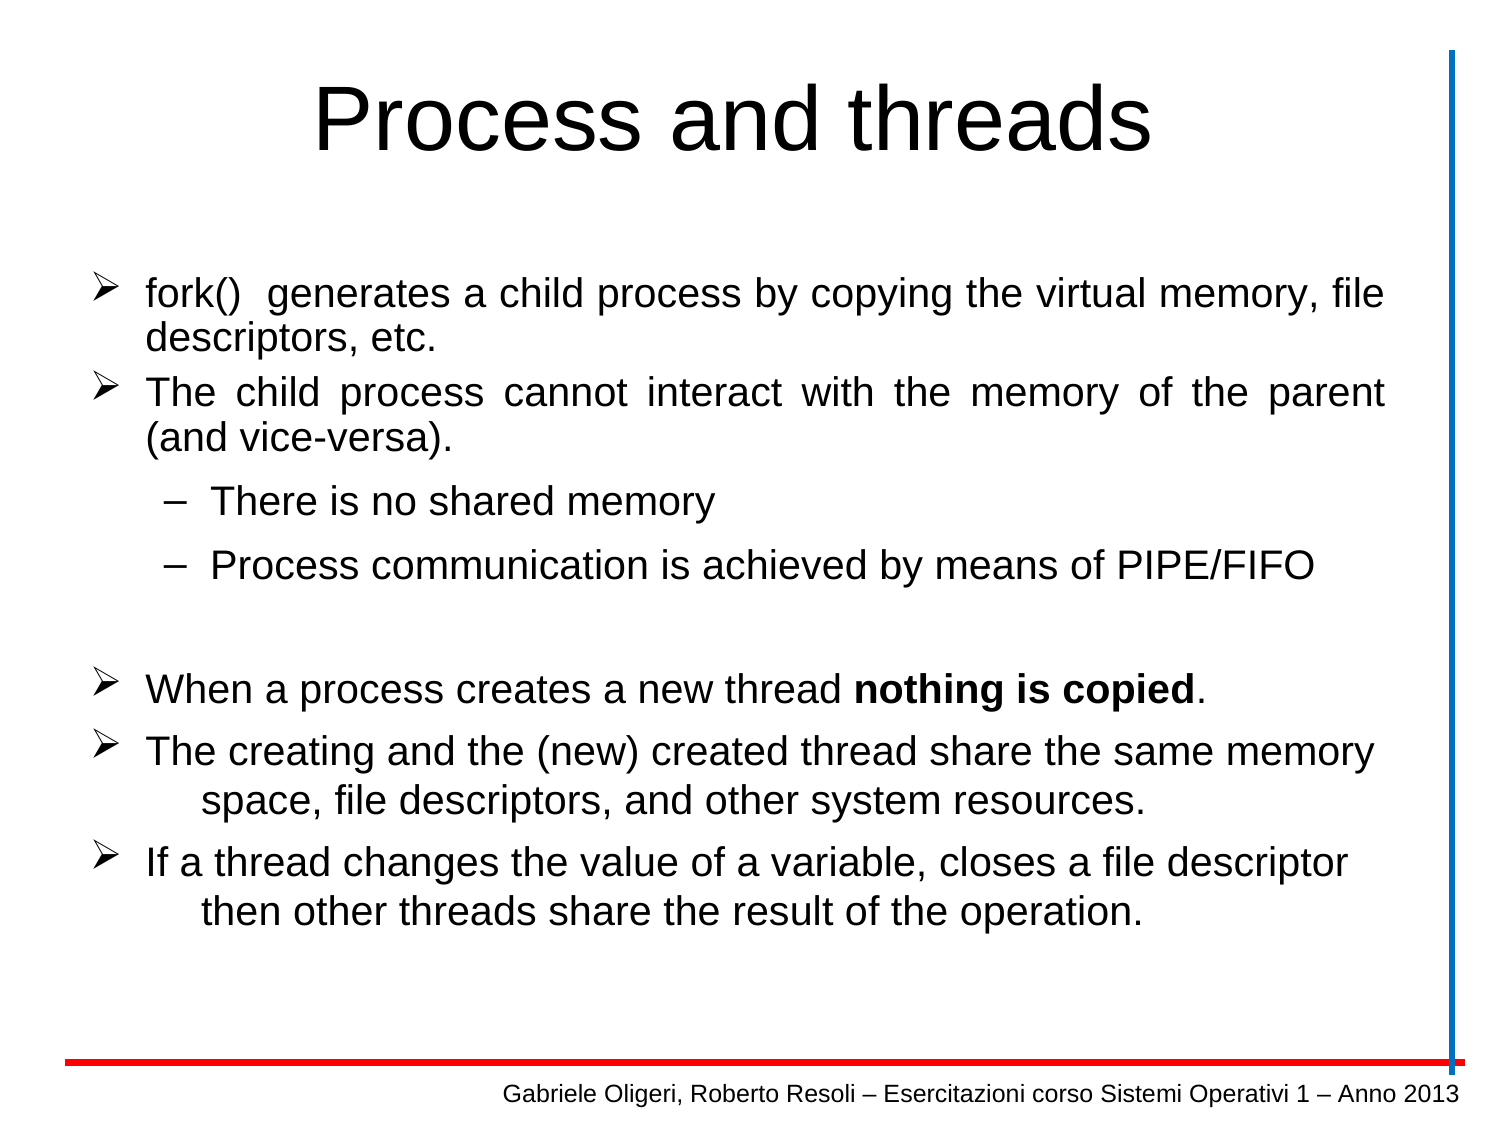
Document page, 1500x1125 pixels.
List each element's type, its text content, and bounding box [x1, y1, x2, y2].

title Process and threads [0, 49, 1468, 177]
list fork() generates a child process by copying the virtual memory, file descriptors, etc. The child process cannot interact with the memory of the parent (and vice-versa). There is no shared memory Process communication is achieved by means of PIPE/FIFO When a process creates a new thread nothing is copied. The creating and the (new) created thread share the same memory space, file descriptors, and other system resources. If a thread changes the value of a variable, closes a file descriptor then other threads share the result of the operation. [74, 264, 1400, 949]
